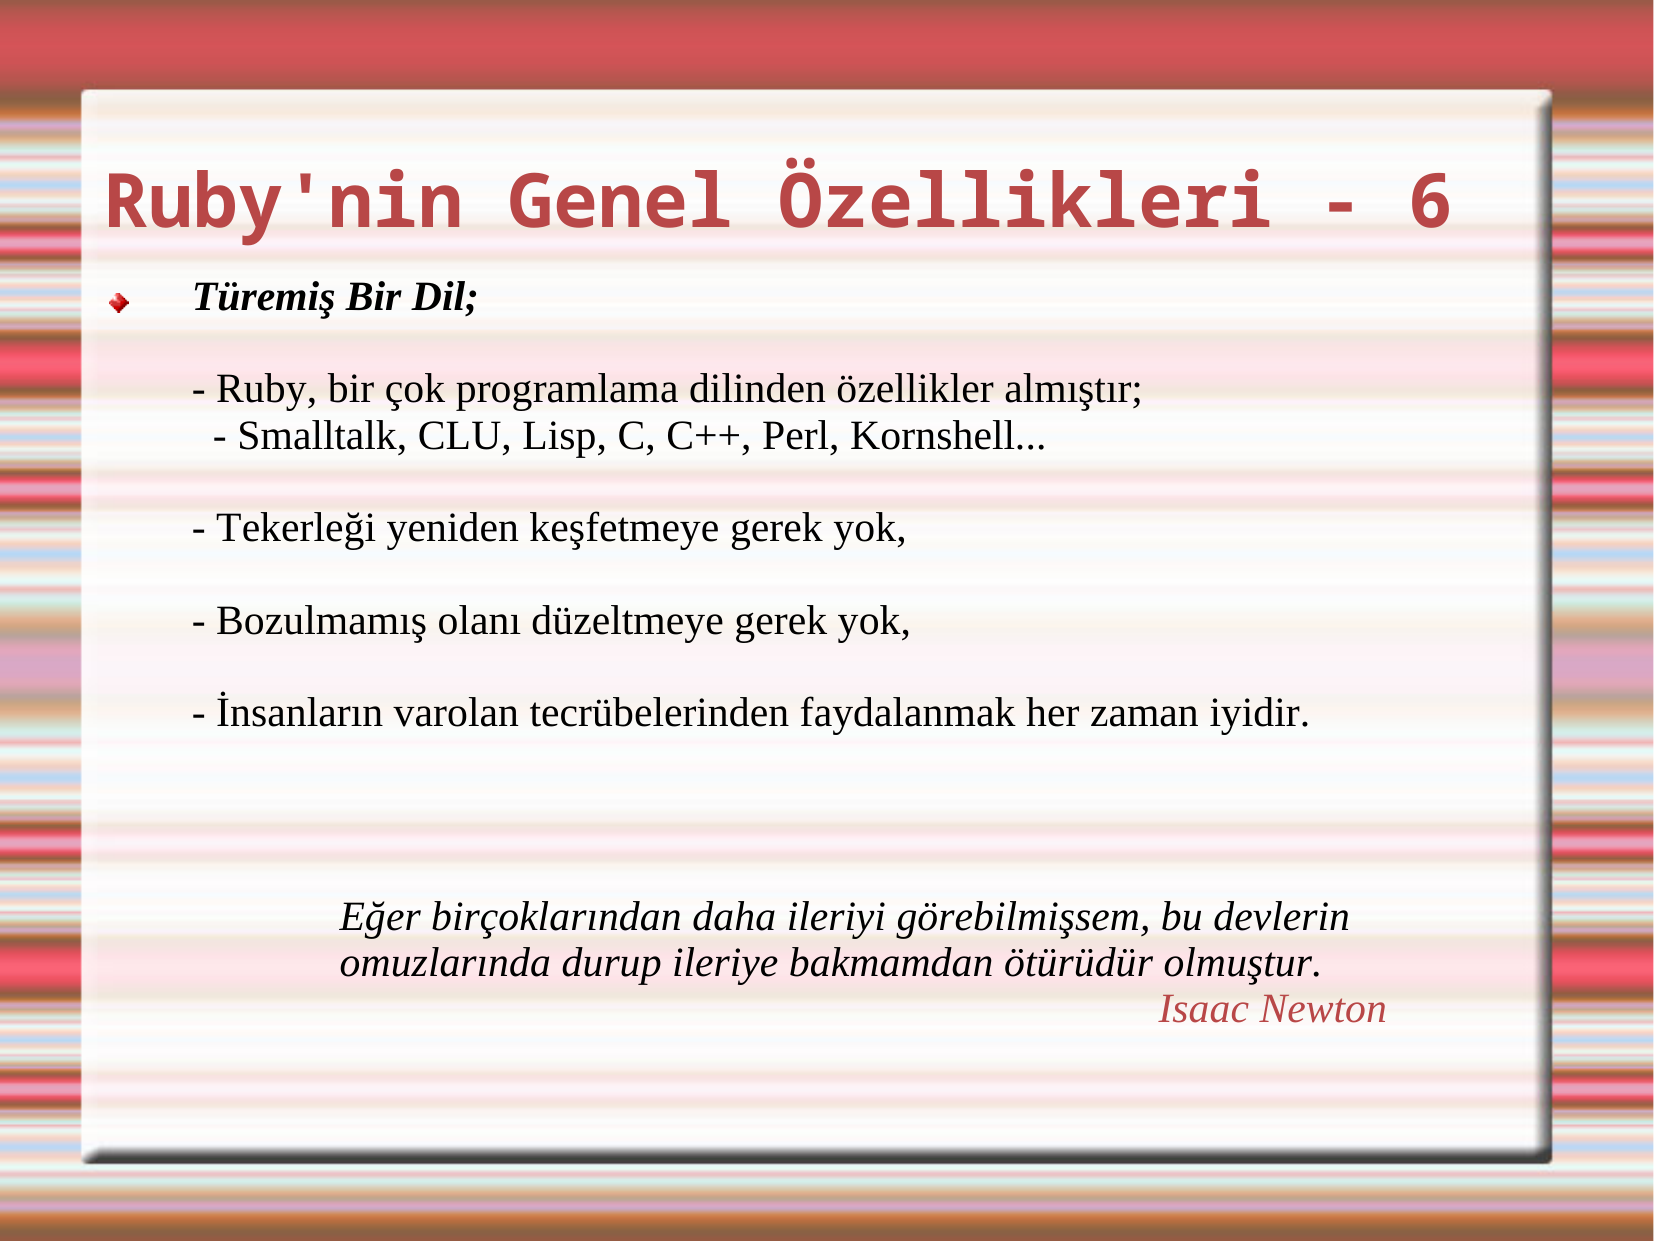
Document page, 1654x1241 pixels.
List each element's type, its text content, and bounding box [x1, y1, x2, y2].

picture [0, 0, 1654, 1241]
text_box Eğer birçoklarından daha ileriyi görebilmişsem, bu devlerin omuzlarında durup ileriye bakmamdan ötürüdür olmuştur. Isaac Newton [324, 885, 1477, 1086]
text_box Ruby'nin Genel Özellikleri - 6 [88, 139, 1536, 241]
text_box Türemiş Bir Dil; - Ruby, bir çok programlama dilinden özellikler almıştır; - Smalltalk, CLU, Lisp, C, C++, Perl, Kornshell... - Tekerleği yeniden keşfetmeye gerek yok, - Bozulmamış olanı düzeltmeye gerek yok, - İnsanların varolan tecrübelerinden faydalanmak her zaman iyidir. [177, 265, 1388, 790]
